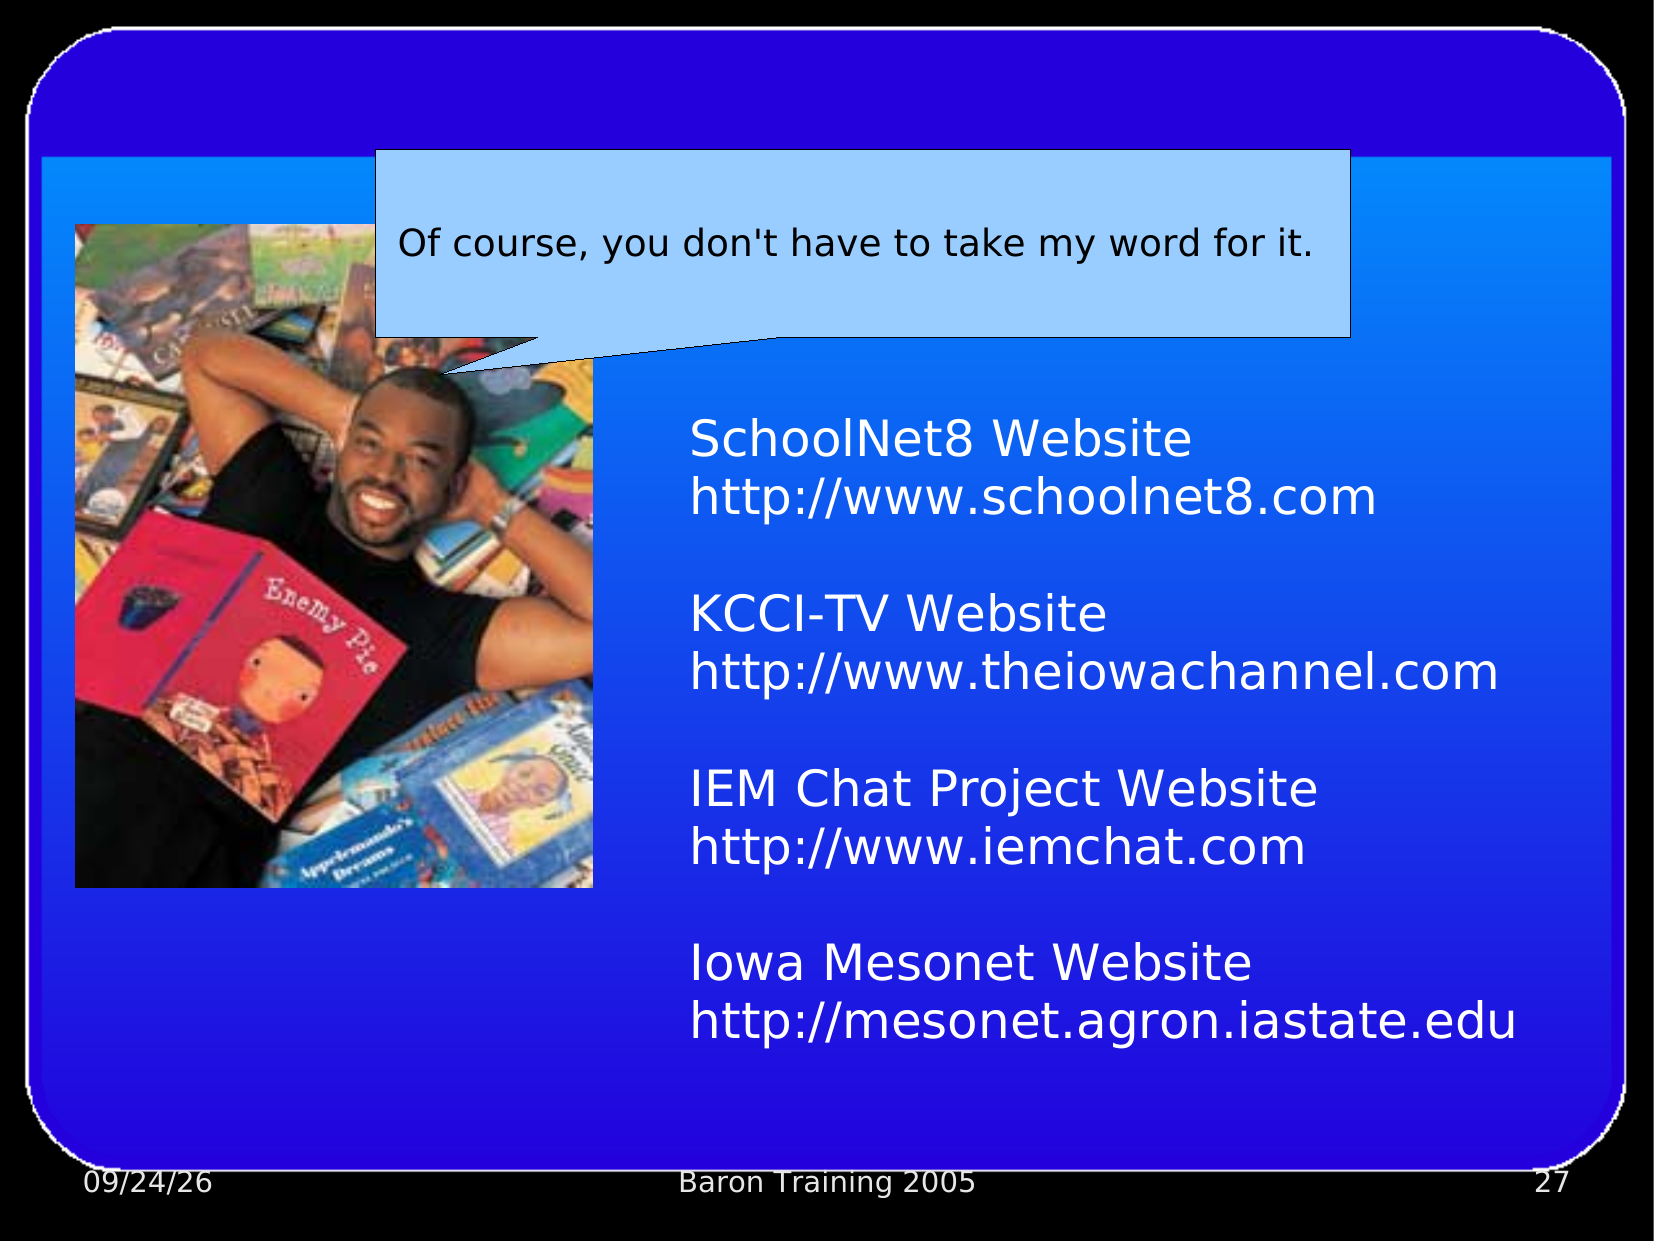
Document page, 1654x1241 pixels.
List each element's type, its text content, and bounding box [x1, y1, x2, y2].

picture [0, 0, 1654, 1241]
text_box SchoolNet8 Website http://www.schoolnet8.com KCCI-TV Website http://www.theiowachannel.com IEM Chat Project Website http://www.iemchat.com Iowa Mesonet Website http://mesonet.agron.iastate.edu [675, 402, 1517, 1059]
text_box Of course, you don't have to take my word for it. [375, 149, 1351, 376]
